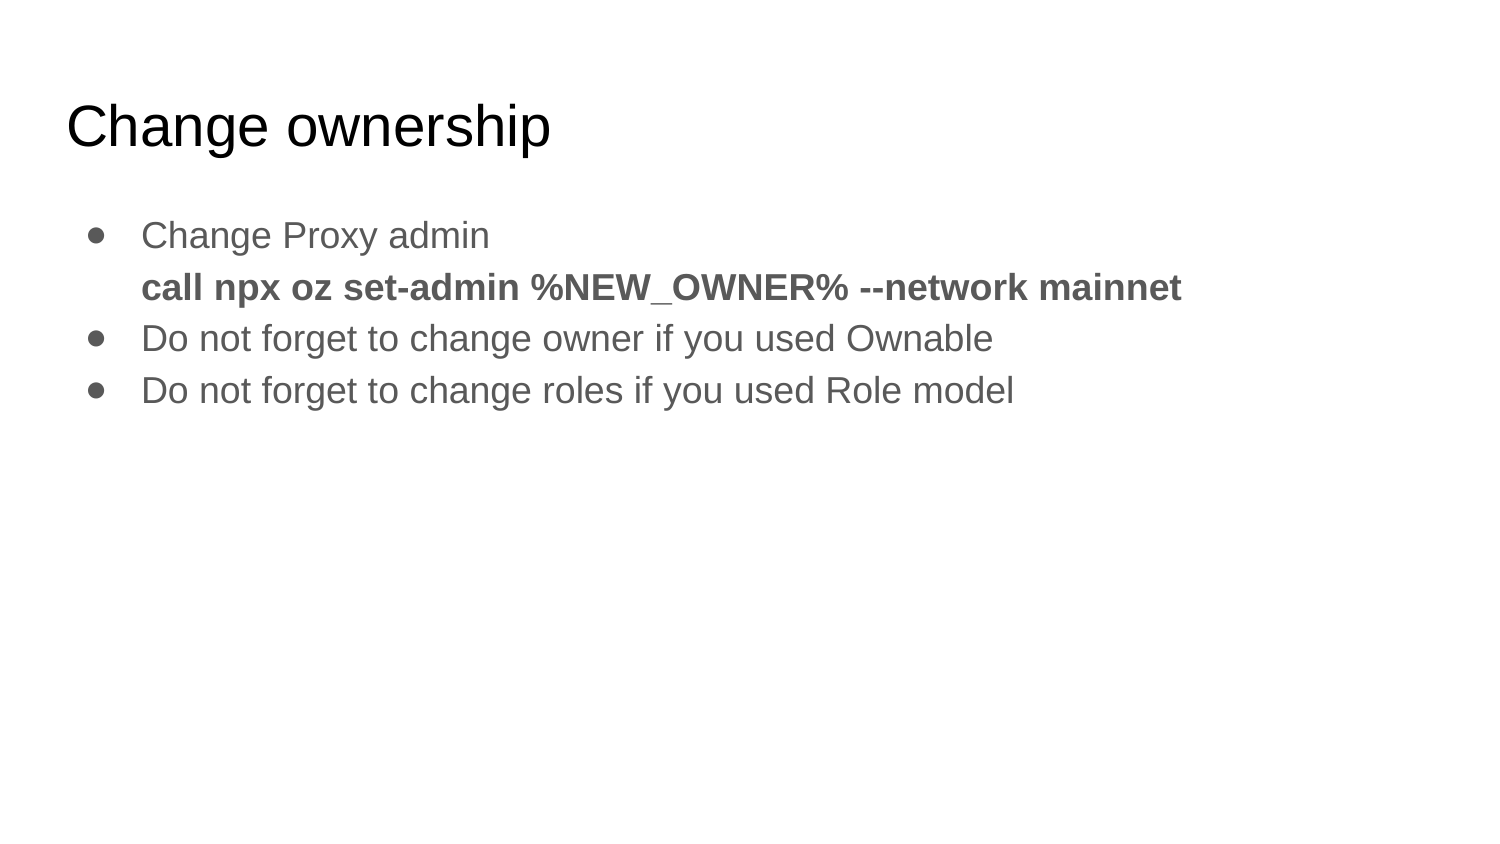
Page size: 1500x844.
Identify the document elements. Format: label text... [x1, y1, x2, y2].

title Change ownership [51, 72, 1449, 167]
list Change Proxy admin call npx oz set-admin %NEW_OWNER% --network mainnet Do not forget to change owner if you used Ownable Do not forget to change roles if you used Role model [51, 189, 1449, 446]
